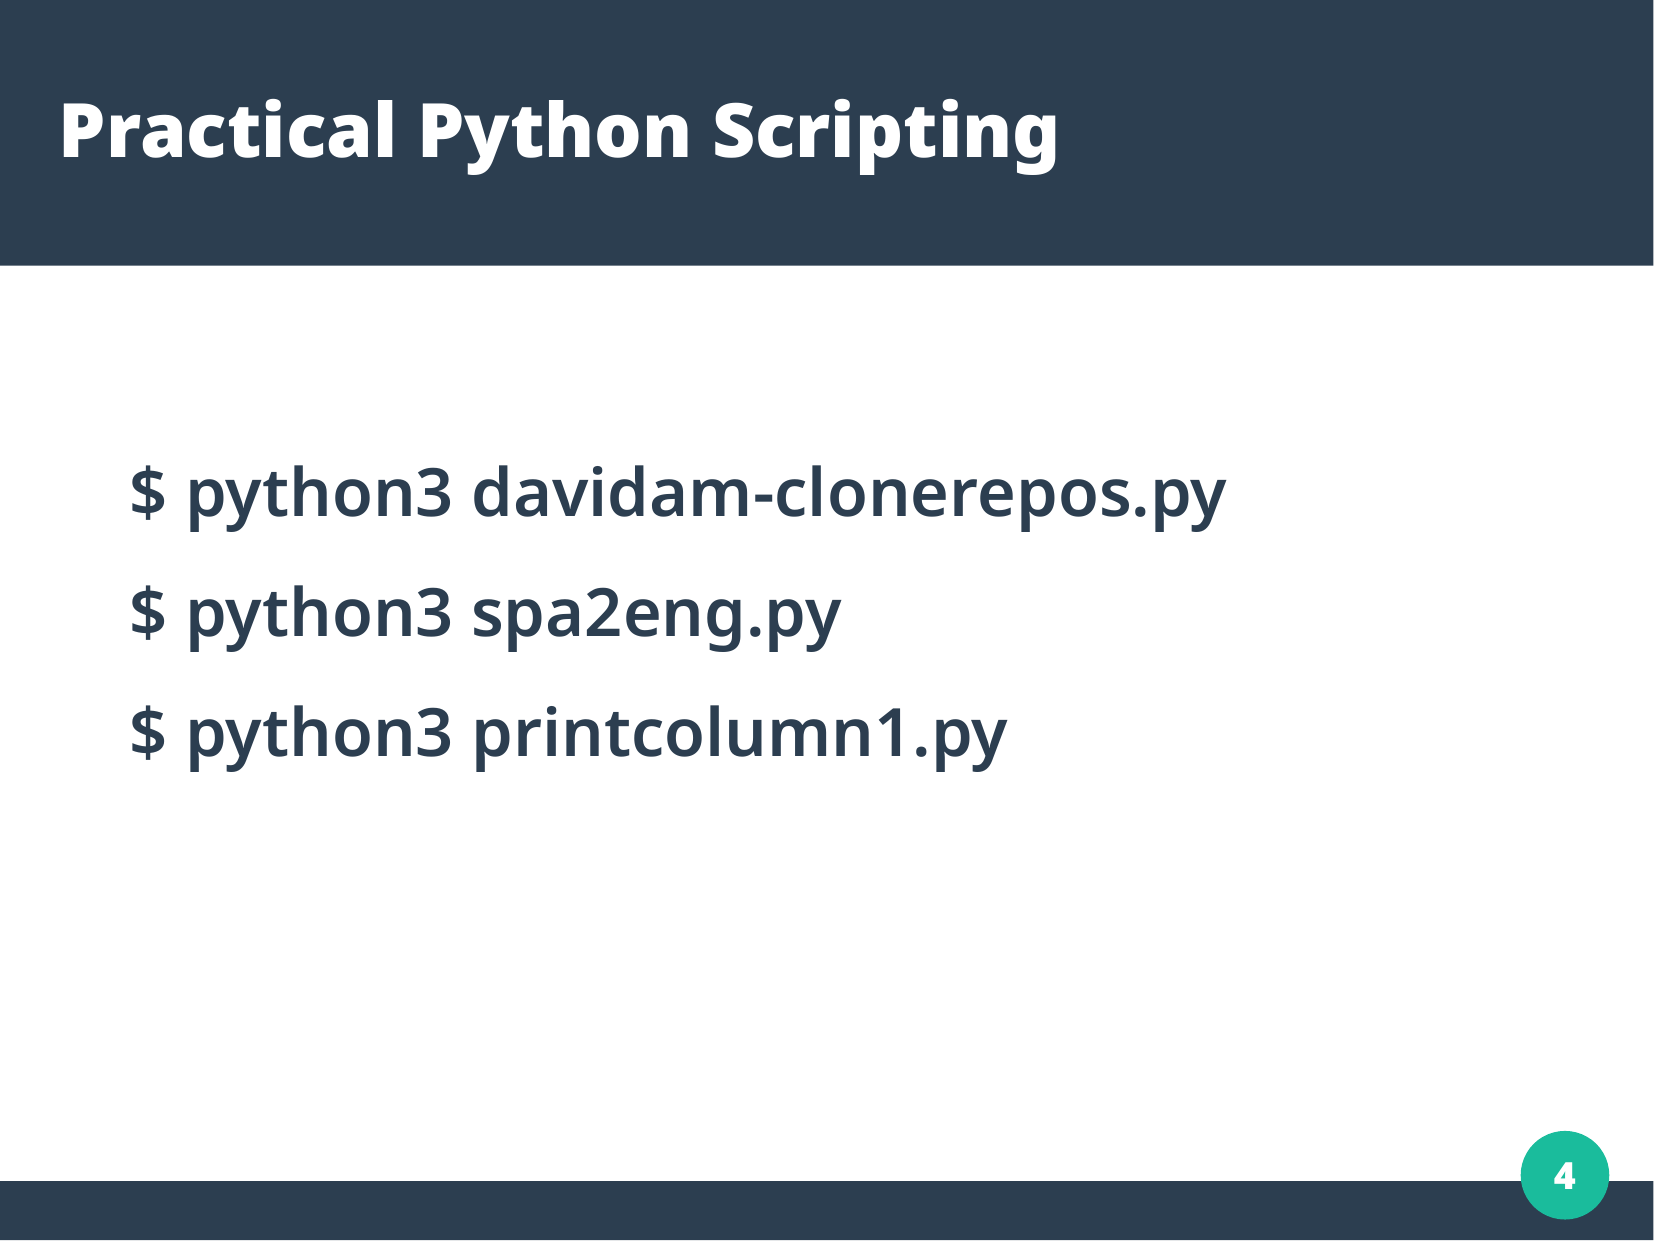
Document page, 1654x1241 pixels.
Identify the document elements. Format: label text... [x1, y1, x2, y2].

title Practical Python Scripting [59, 49, 1595, 207]
list $ python3 davidam-clonerepos.py $ python3 spa2eng.py $ python3 printcolumn1.py [59, 324, 1595, 1152]
